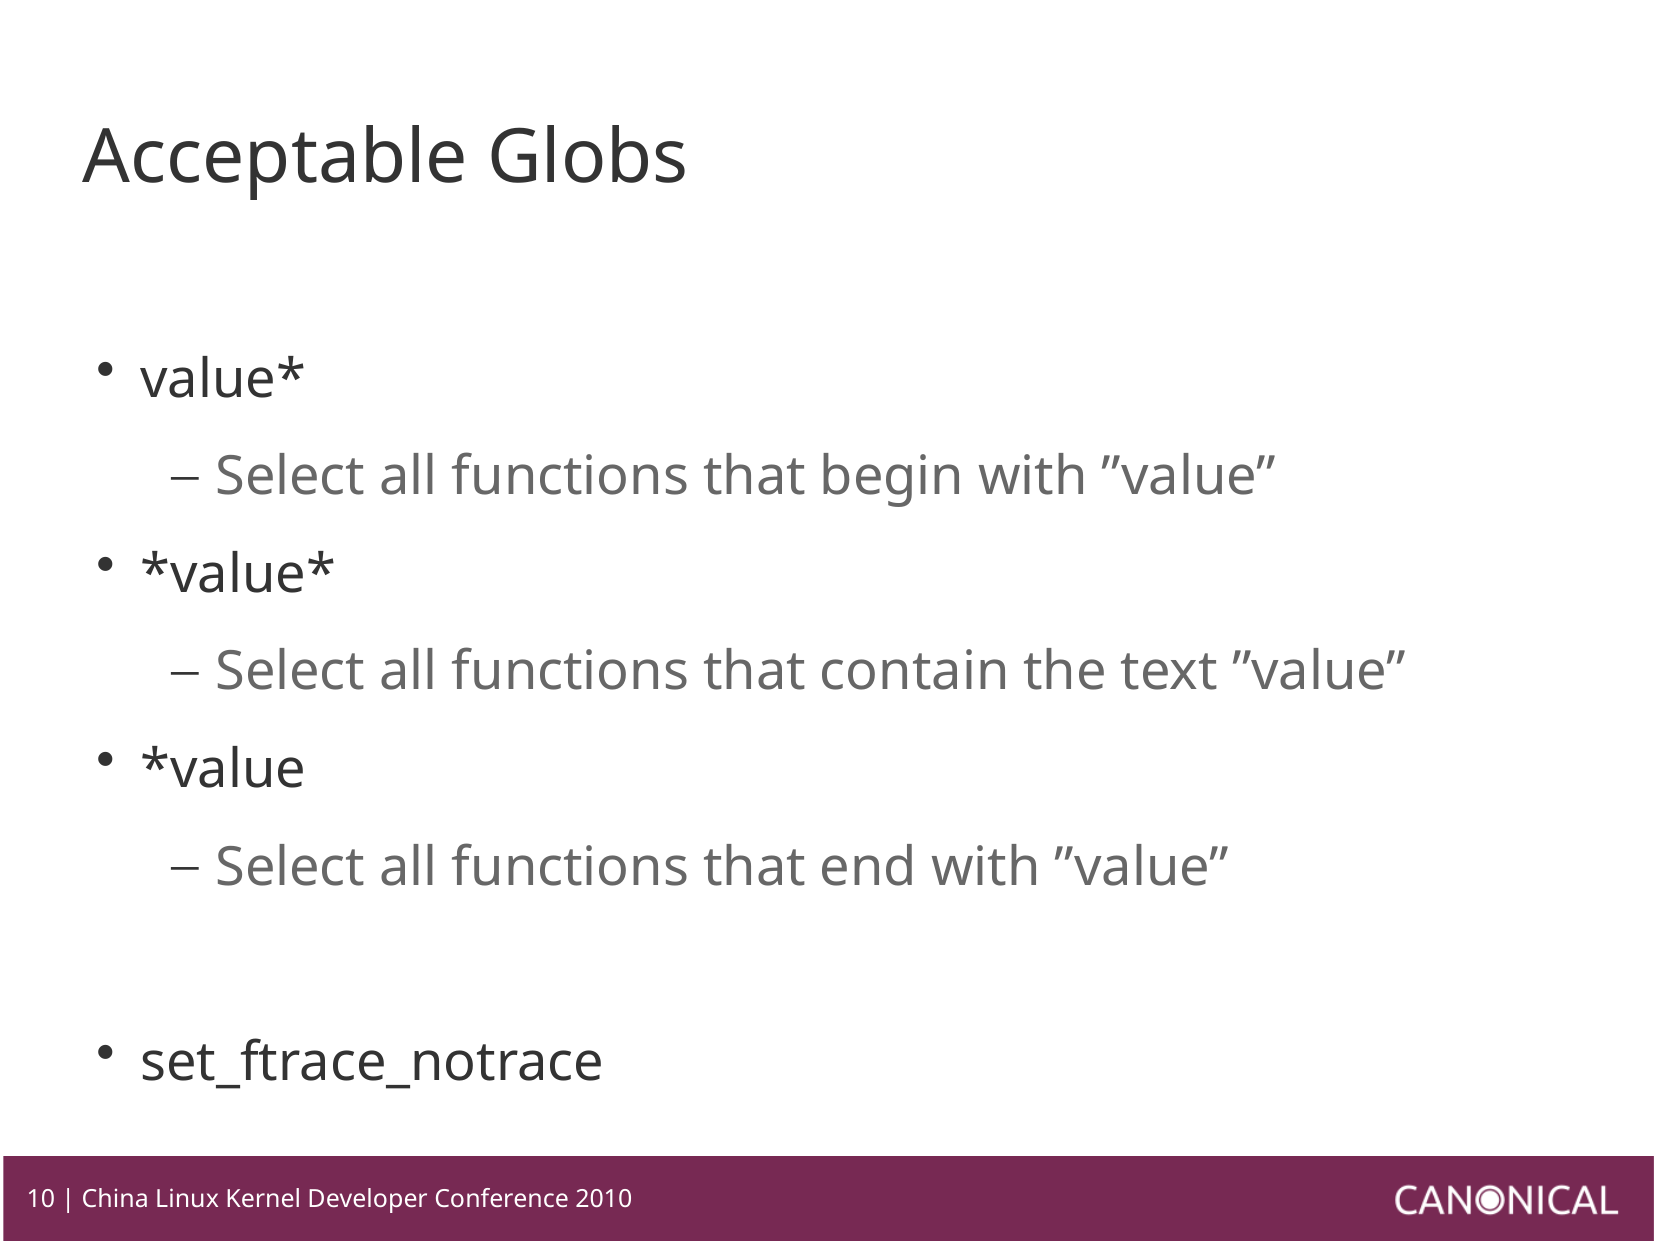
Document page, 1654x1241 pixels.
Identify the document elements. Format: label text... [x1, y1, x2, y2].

picture [3, 1156, 1654, 1241]
title Acceptable Globs [82, 56, 1571, 249]
list value* Select all functions that begin with ”value” *value* Select all functions that contain the text ”value” *value Select all functions that end with ”value” set_ftrace_notrace [87, 301, 1579, 1121]
